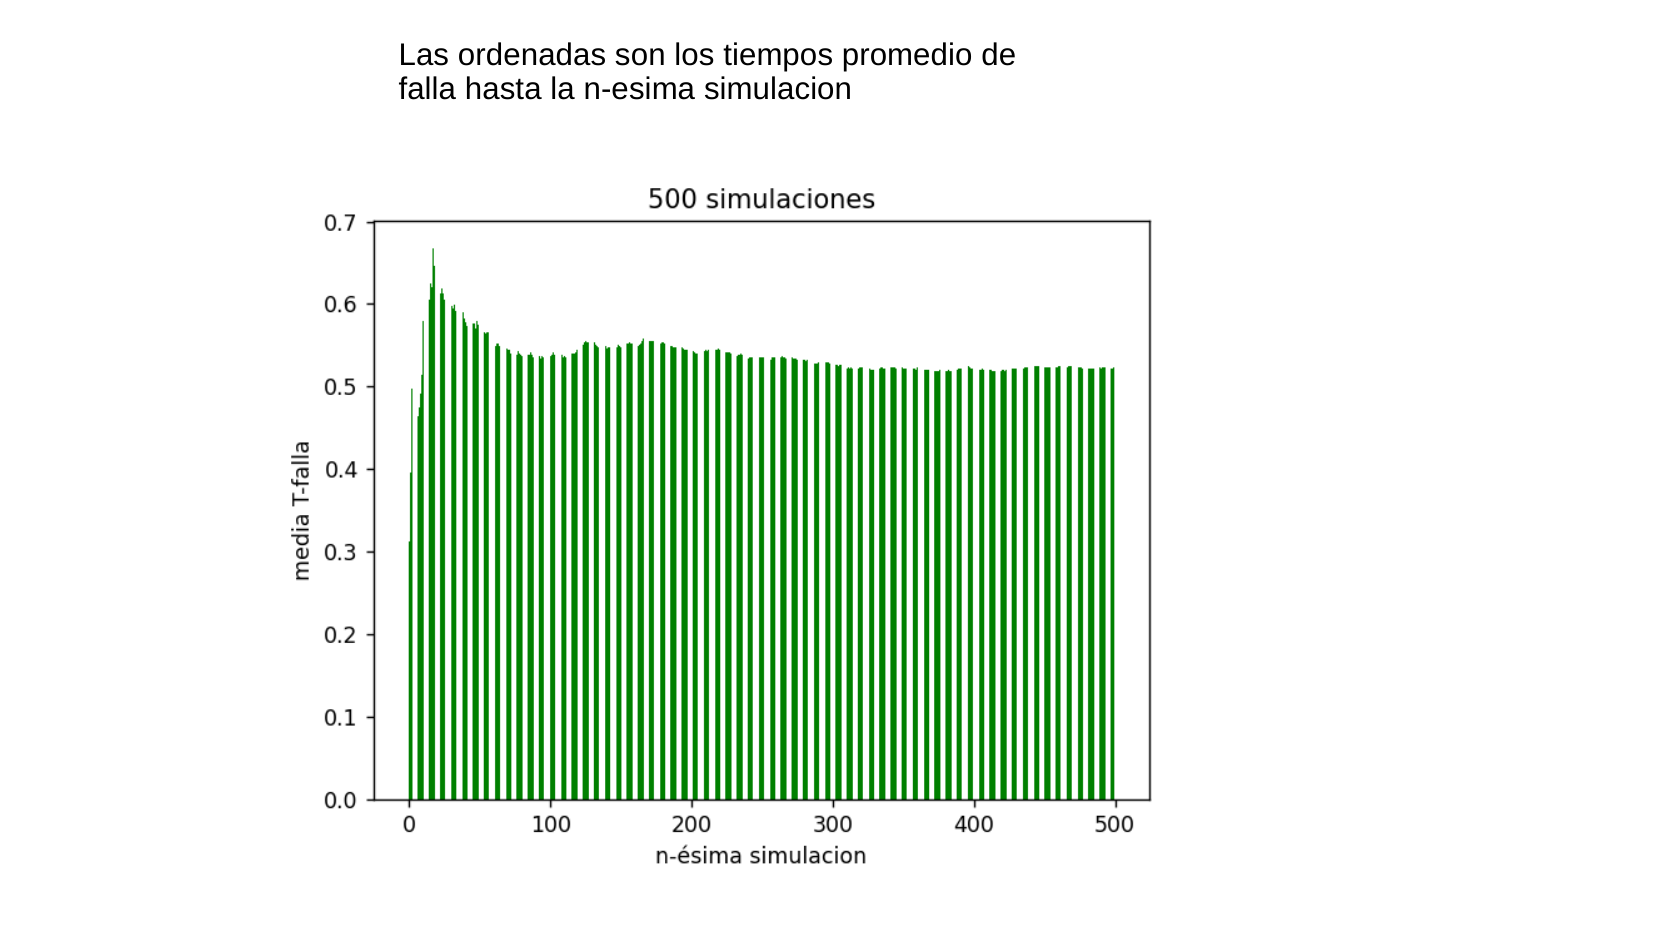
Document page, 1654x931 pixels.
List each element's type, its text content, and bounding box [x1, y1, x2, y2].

picture [265, 147, 1207, 876]
text_box Las ordenadas son los tiempos promedio de falla hasta la n-esima simulacion [383, 29, 1063, 119]
